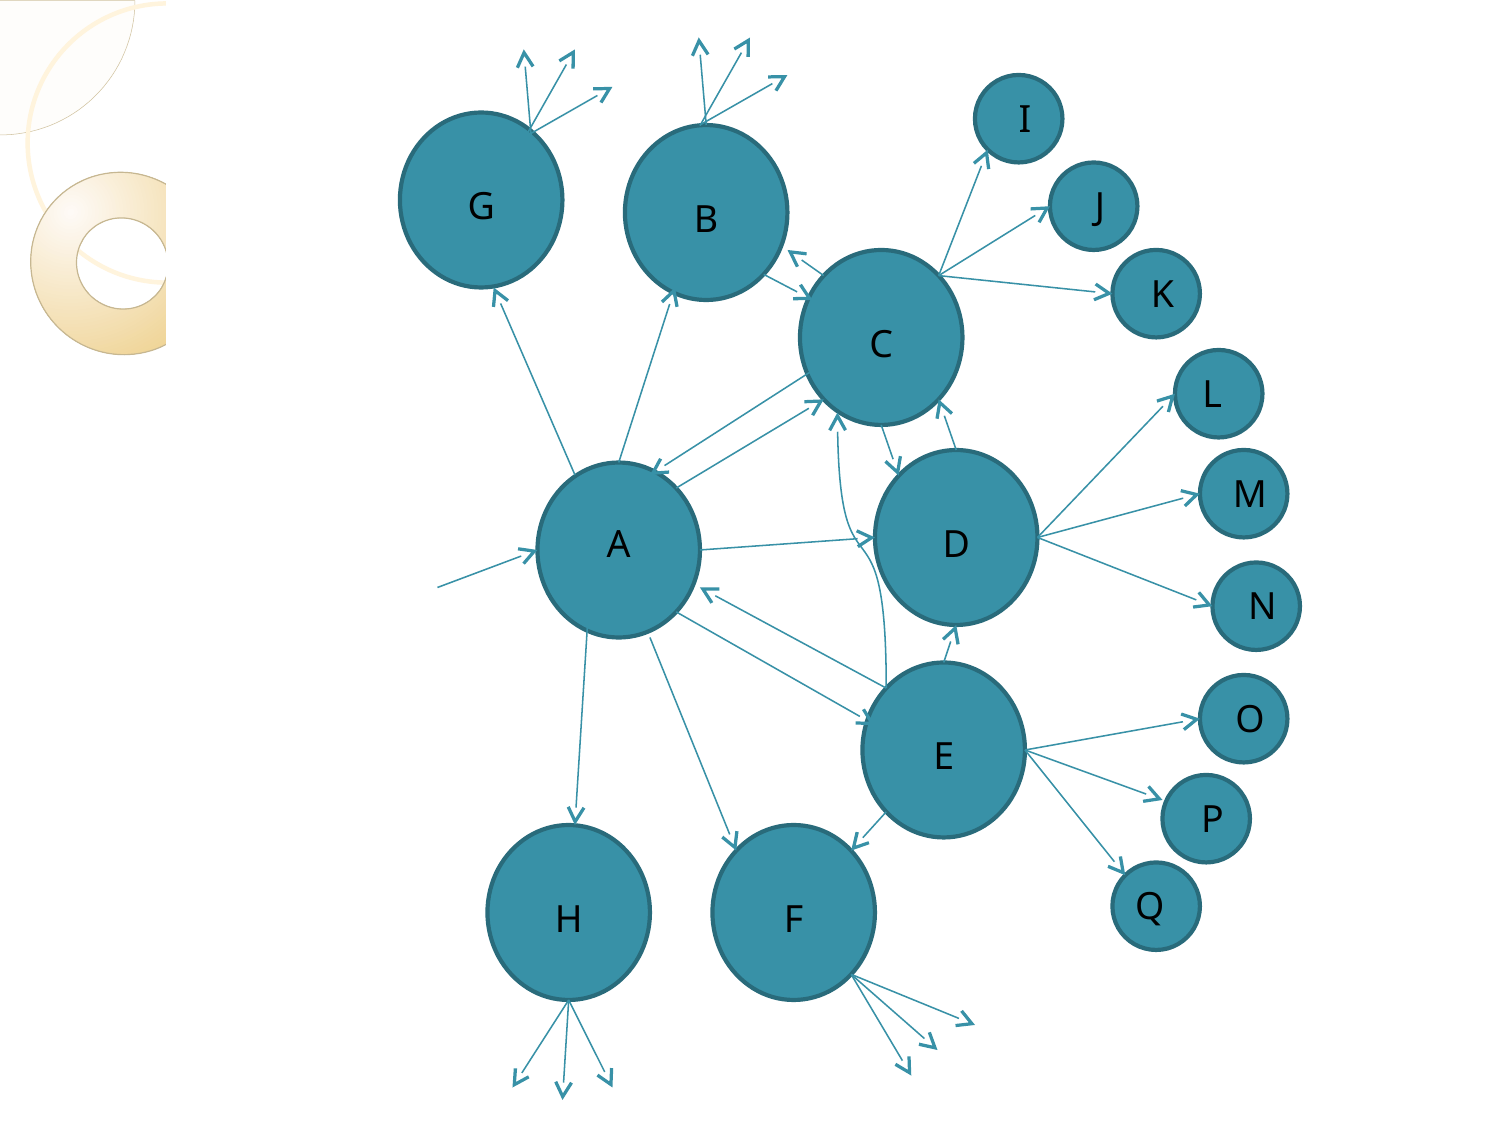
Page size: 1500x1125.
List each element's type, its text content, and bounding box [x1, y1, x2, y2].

text_box [1188, 349, 1249, 362]
text_box N [1224, 574, 1300, 635]
text_box P [1174, 787, 1250, 848]
text_box [1126, 862, 1186, 874]
text_box [1186, 363, 1263, 438]
text_box Q [1112, 874, 1188, 935]
text_box O [1212, 687, 1288, 748]
text_box [1123, 876, 1200, 950]
text_box [874, 450, 1038, 625]
text_box [1112, 264, 1189, 338]
text_box [799, 249, 963, 425]
text_box A [562, 512, 675, 573]
text_box J [1062, 174, 1138, 235]
text_box E [887, 724, 1000, 785]
text_box [1176, 774, 1237, 787]
text_box F [737, 887, 850, 948]
text_box [624, 125, 788, 300]
text_box [487, 825, 650, 1000]
text_box K [1124, 262, 1200, 323]
text_box B [650, 187, 763, 248]
text_box [537, 462, 700, 638]
text_box [1126, 249, 1187, 262]
text_box [1199, 688, 1277, 763]
text_box [1199, 463, 1277, 538]
text_box [1213, 449, 1274, 462]
text_box [988, 74, 1049, 87]
text_box C [825, 312, 938, 373]
text_box [1162, 789, 1239, 863]
text_box [399, 112, 563, 288]
text_box [862, 662, 1025, 838]
text_box [1213, 674, 1274, 687]
text_box [1212, 576, 1290, 650]
text_box [974, 88, 1052, 163]
text_box [1049, 176, 1127, 250]
text_box [1226, 562, 1286, 574]
text_box H [512, 887, 625, 948]
text_box G [425, 174, 538, 235]
text_box L [1174, 362, 1250, 423]
text_box M [1212, 462, 1288, 523]
text_box [712, 825, 875, 1000]
text_box D [900, 512, 1013, 573]
text_box I [987, 87, 1063, 148]
text_box [1064, 162, 1124, 174]
